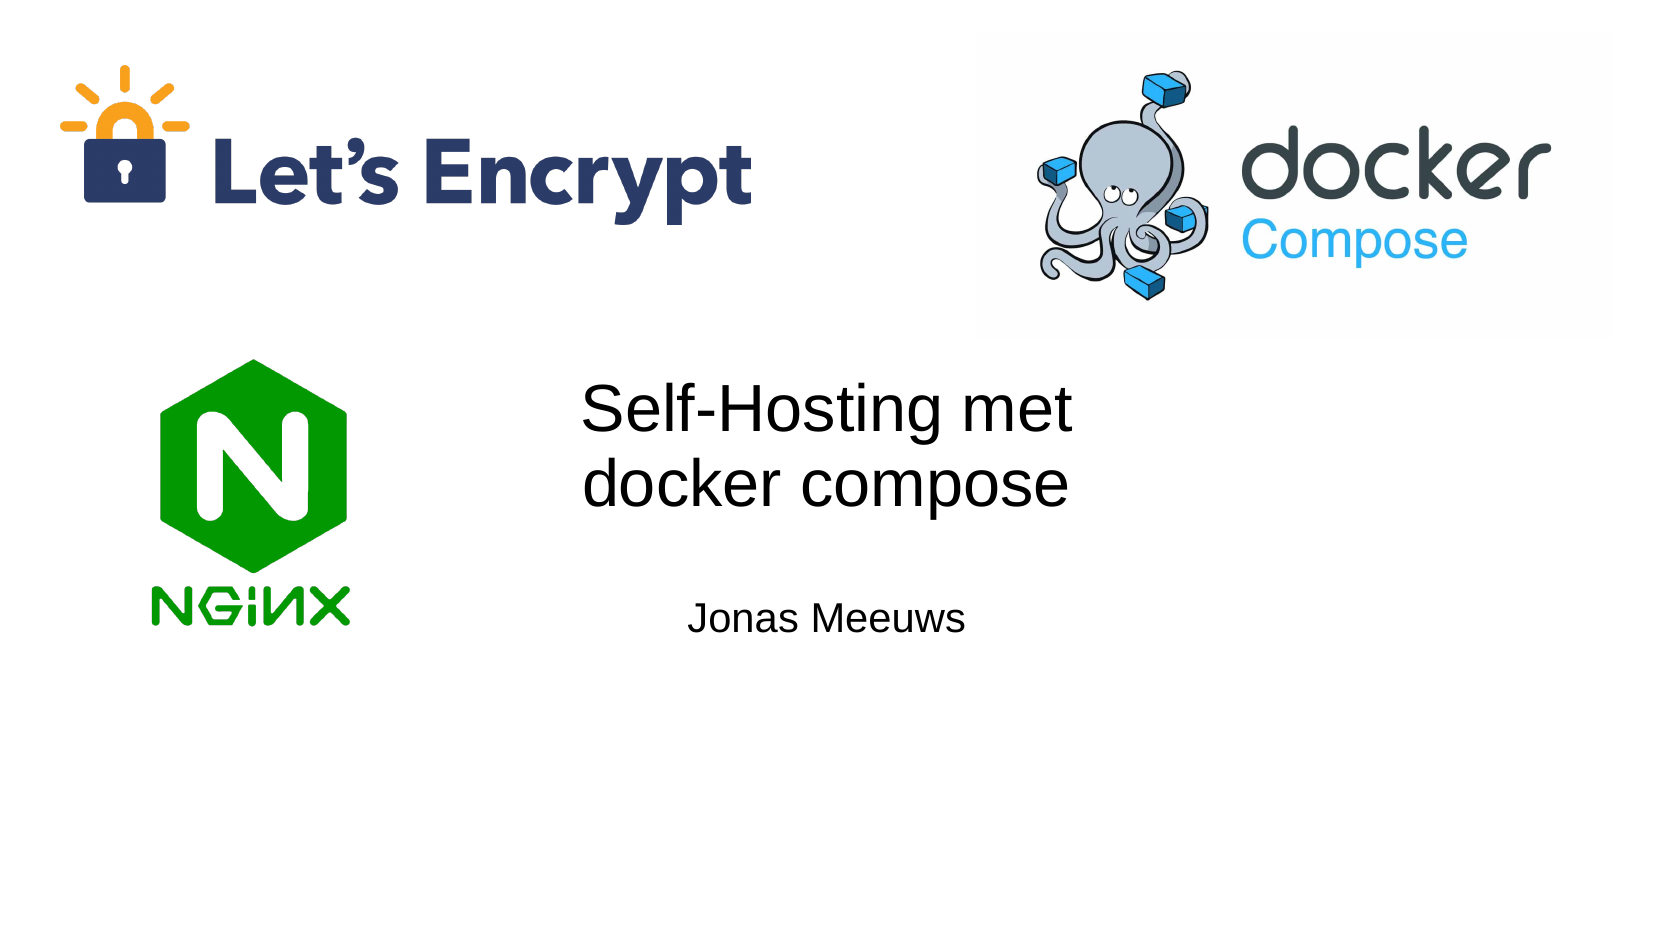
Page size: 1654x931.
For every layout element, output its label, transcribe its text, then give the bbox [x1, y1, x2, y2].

picture [975, 31, 1613, 338]
subtitle Self-Hosting met docker compose Jonas Meeuws [82, 187, 1571, 826]
picture [60, 65, 751, 226]
picture [82, 337, 421, 676]
